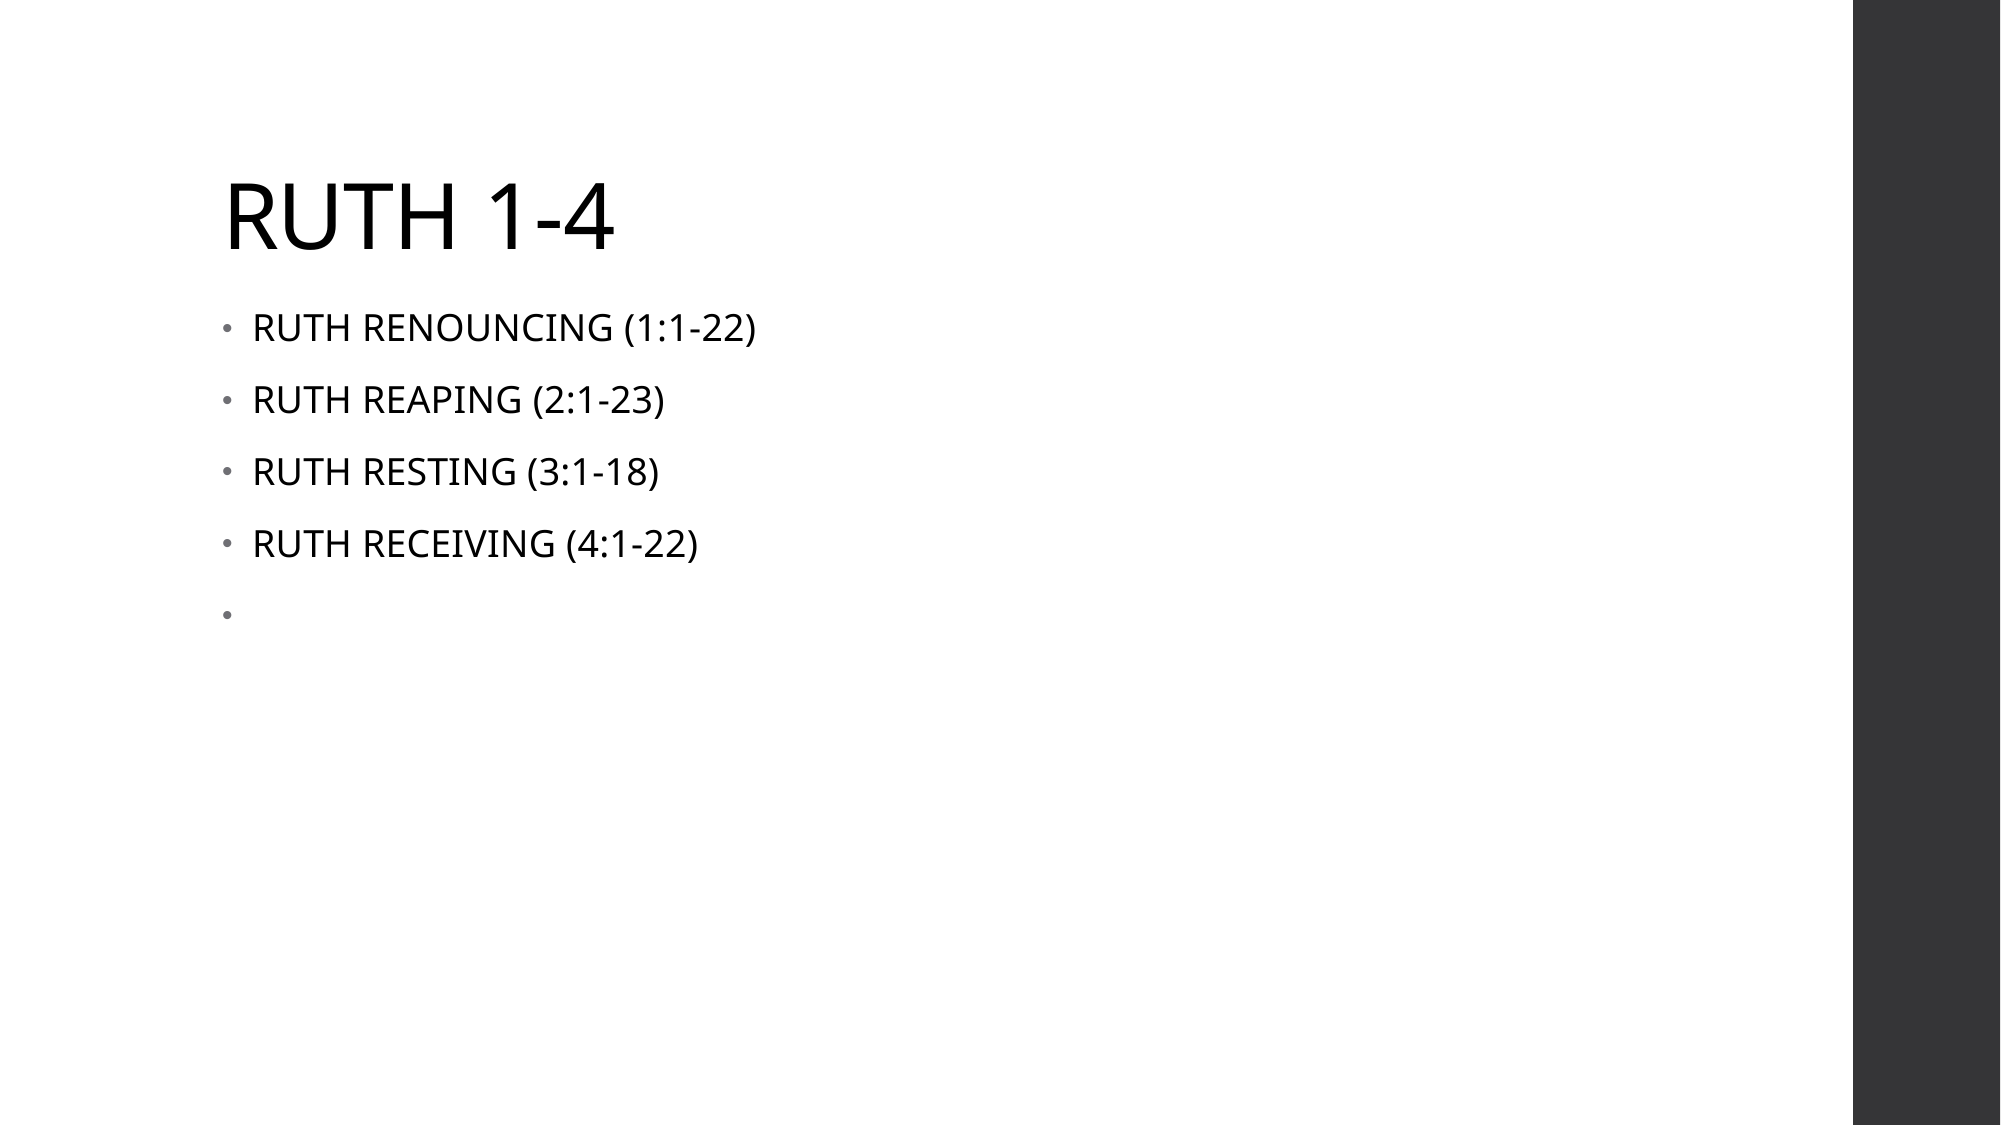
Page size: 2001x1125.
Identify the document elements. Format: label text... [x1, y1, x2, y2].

title RUTH 1-4 [206, 60, 1797, 278]
list RUTH RENOUNCING (1:1-22) RUTH REAPING (2:1-23) RUTH RESTING (3:1-18) RUTH RECEIVING (4:1-22) [206, 299, 1617, 1014]
